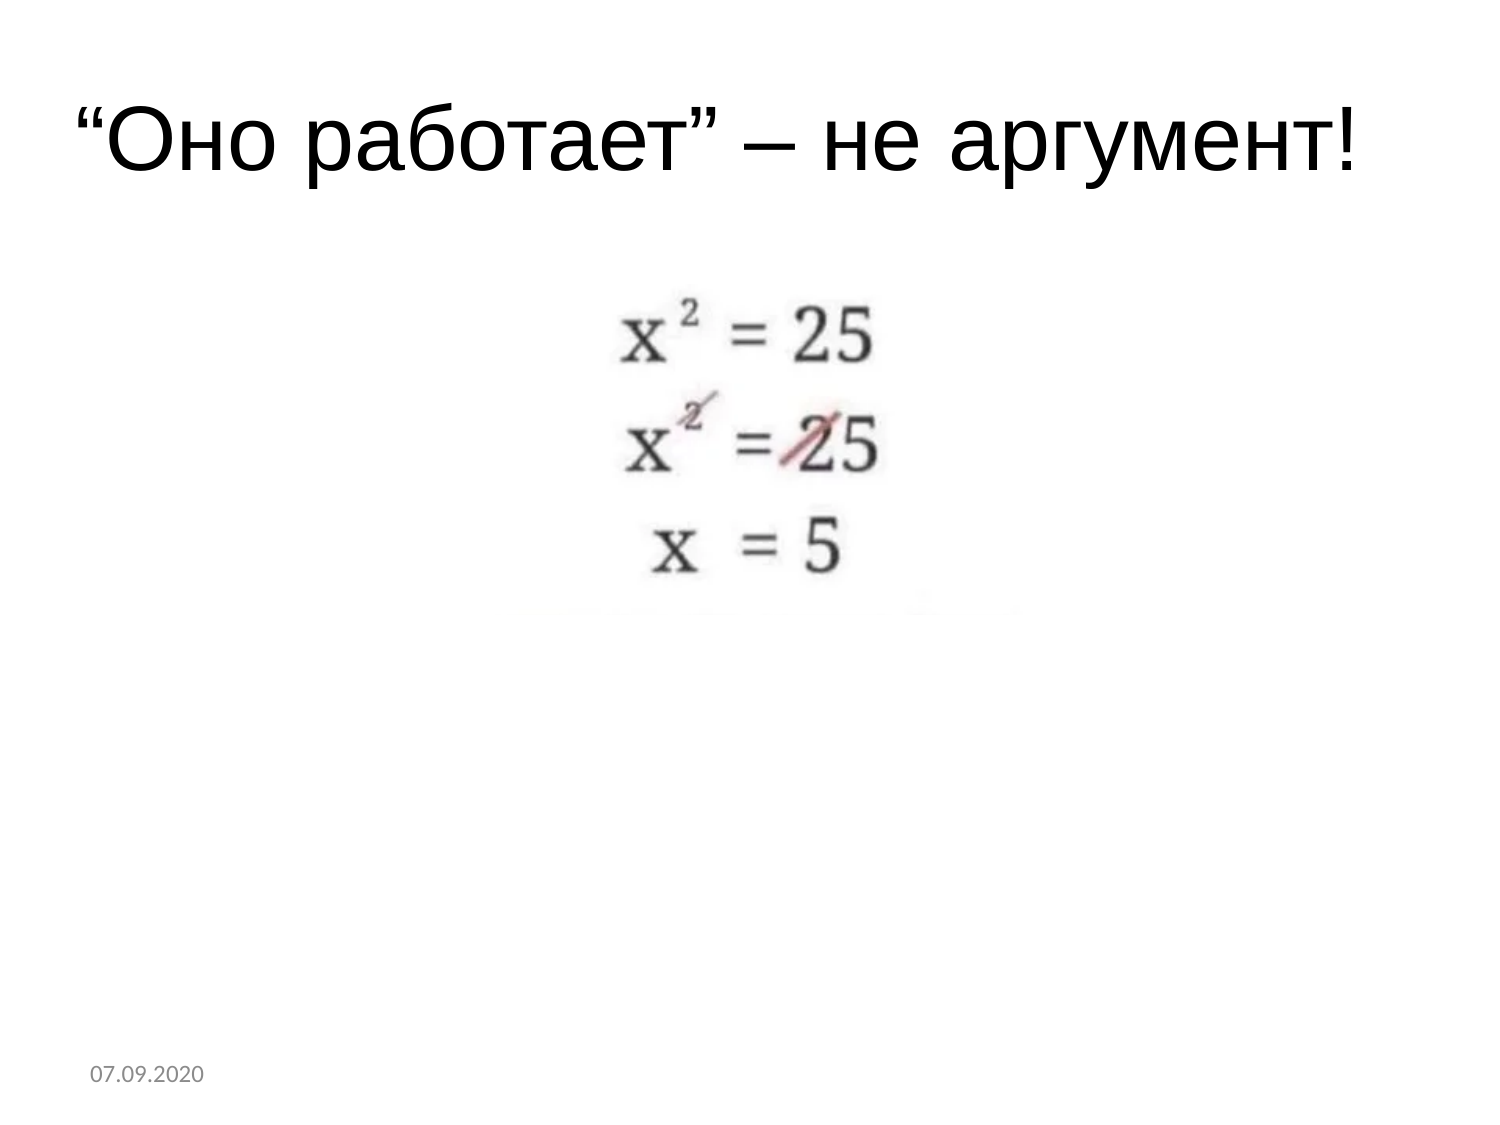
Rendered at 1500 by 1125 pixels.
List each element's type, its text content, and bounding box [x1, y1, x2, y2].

picture [394, 284, 1113, 615]
title “Оно работает” – не аргумент! [75, 45, 1425, 233]
